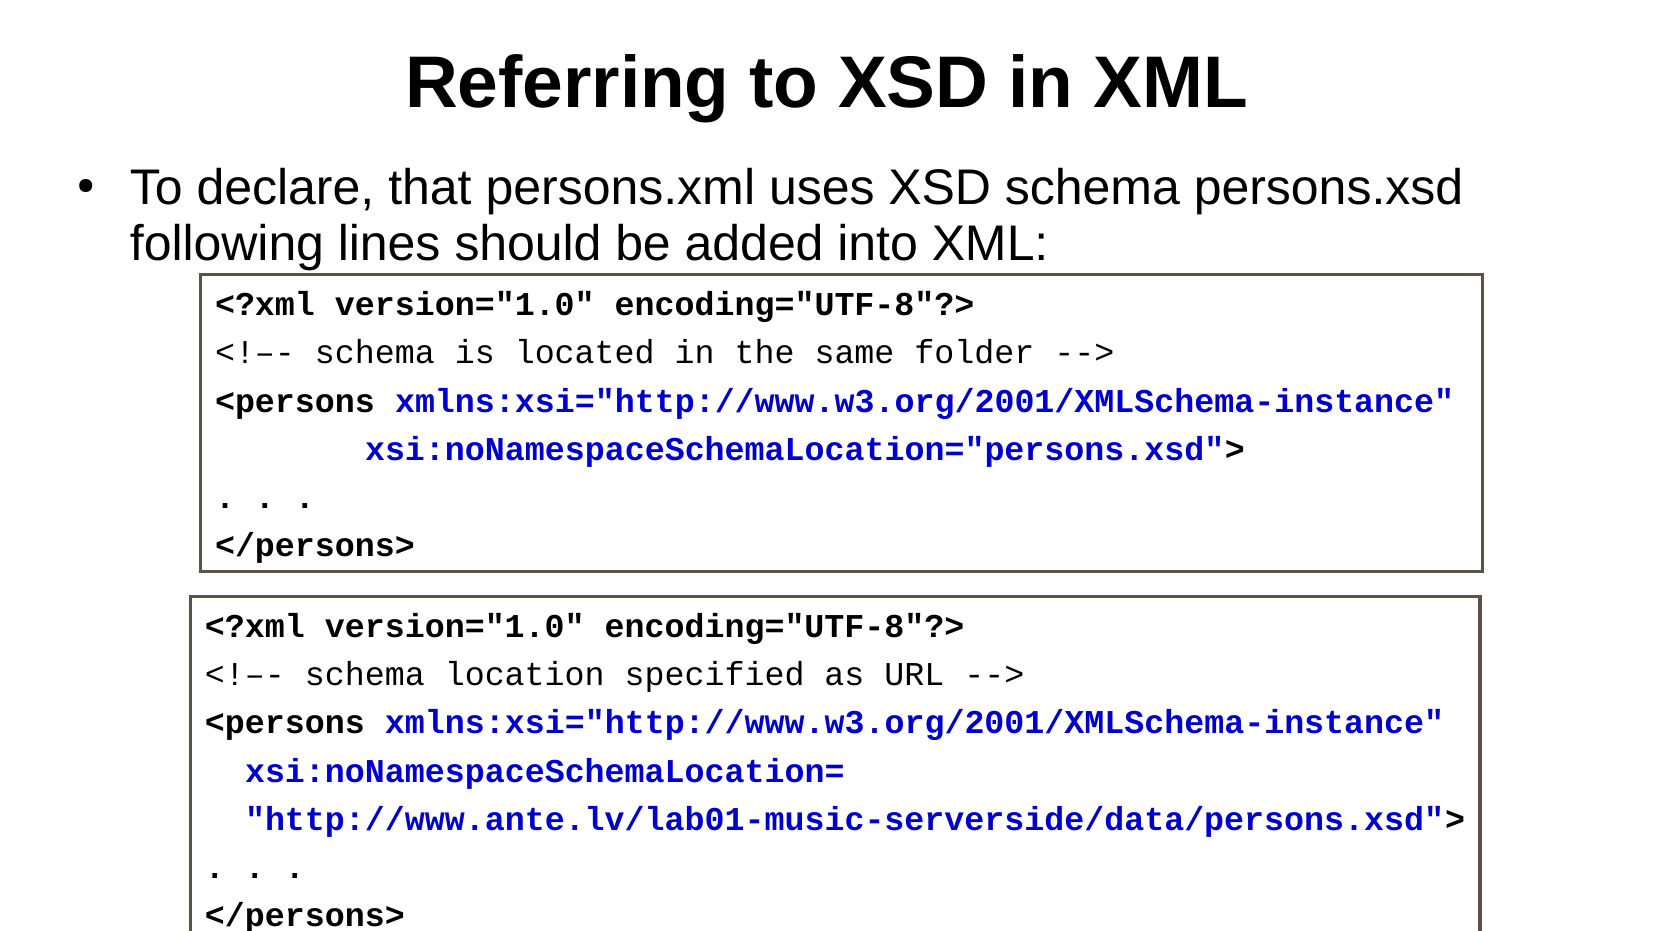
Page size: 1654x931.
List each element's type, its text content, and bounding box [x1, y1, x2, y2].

list To declare, that persons.xml uses XSD schema persons.xsd following lines should be added into XML: [59, 159, 1515, 699]
text_box <?xml version="1.0" encoding="UTF-8"?> <!–- schema location specified as URL --> <persons xmlns:xsi="http://www.w3.org/2001/XMLSchema-instance" xsi:noNamespaceSchemaLocation= "http://www.ante.lv/lab01-music-serverside/data/persons.xsd"> . . . </persons> [190, 596, 1480, 931]
text_box <?xml version="1.0" encoding="UTF-8"?> <!–- schema is located in the same folder --> <persons xmlns:xsi="http://www.w3.org/2001/XMLSchema-instance" xsi:noNamespaceSchemaLocation="persons.xsd"> . . . </persons> [200, 274, 1483, 572]
title Referring to XSD in XML [82, 40, 1571, 123]
